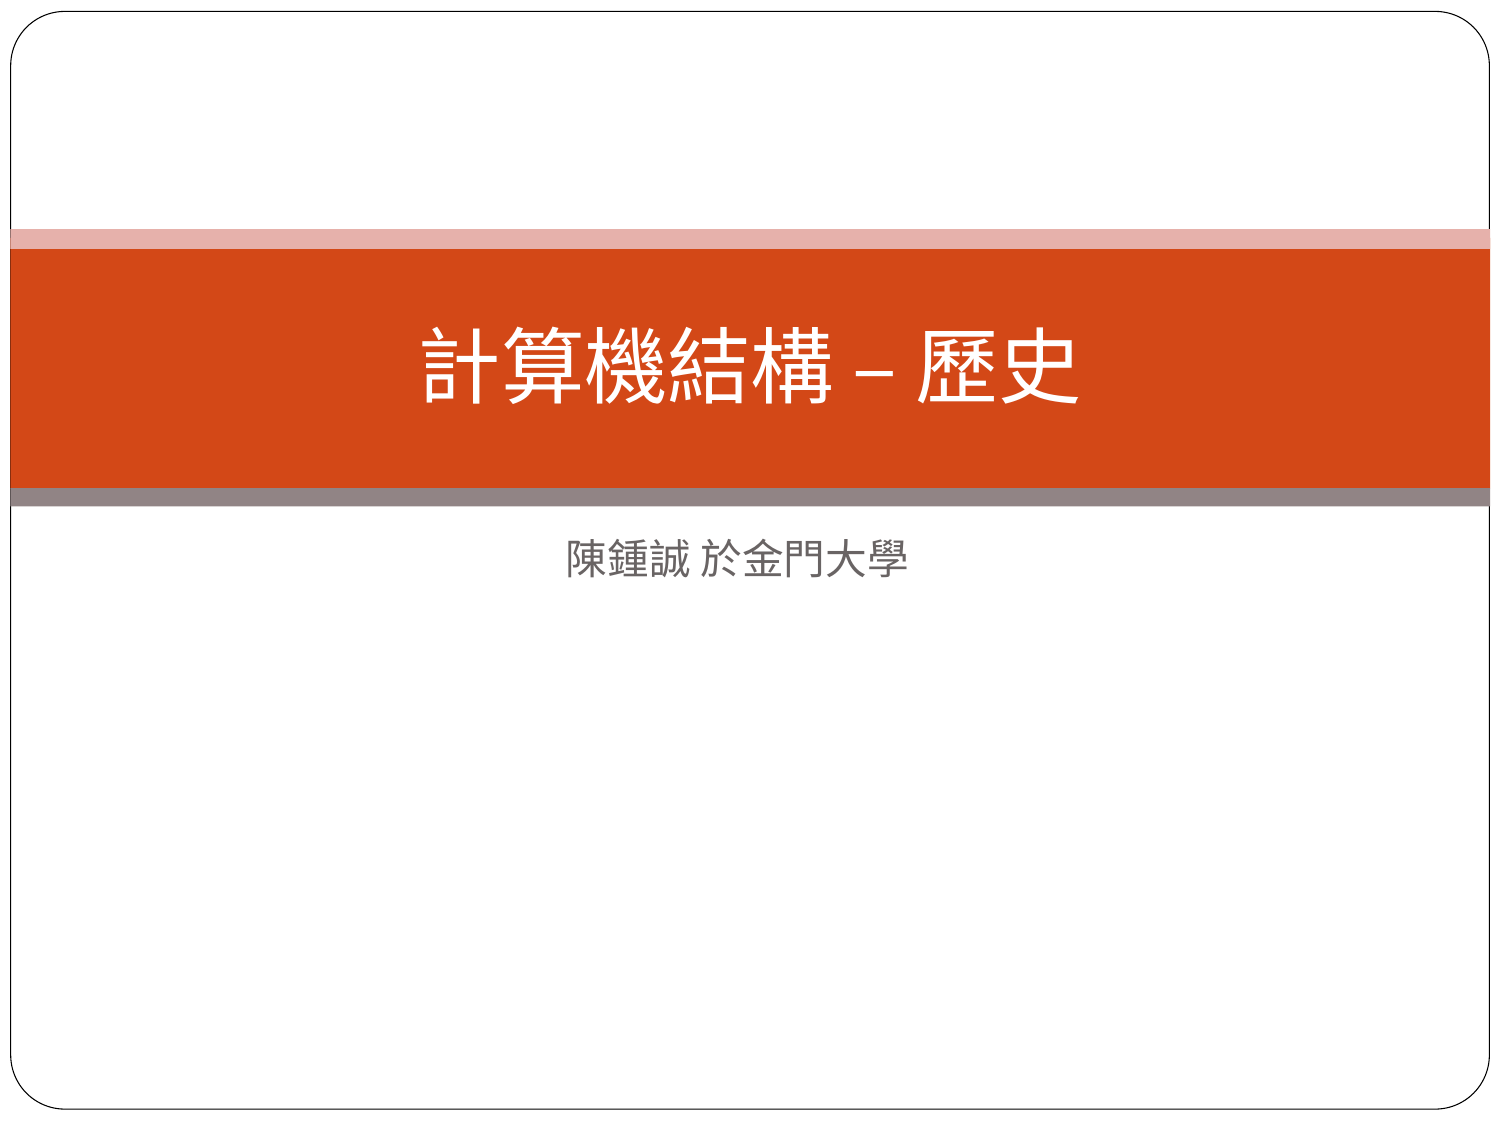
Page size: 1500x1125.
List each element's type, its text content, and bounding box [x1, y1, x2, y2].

title 計算機結構 – 歷史 [75, 247, 1426, 489]
text_box 陳鍾誠 於金門大學 [212, 524, 1263, 788]
